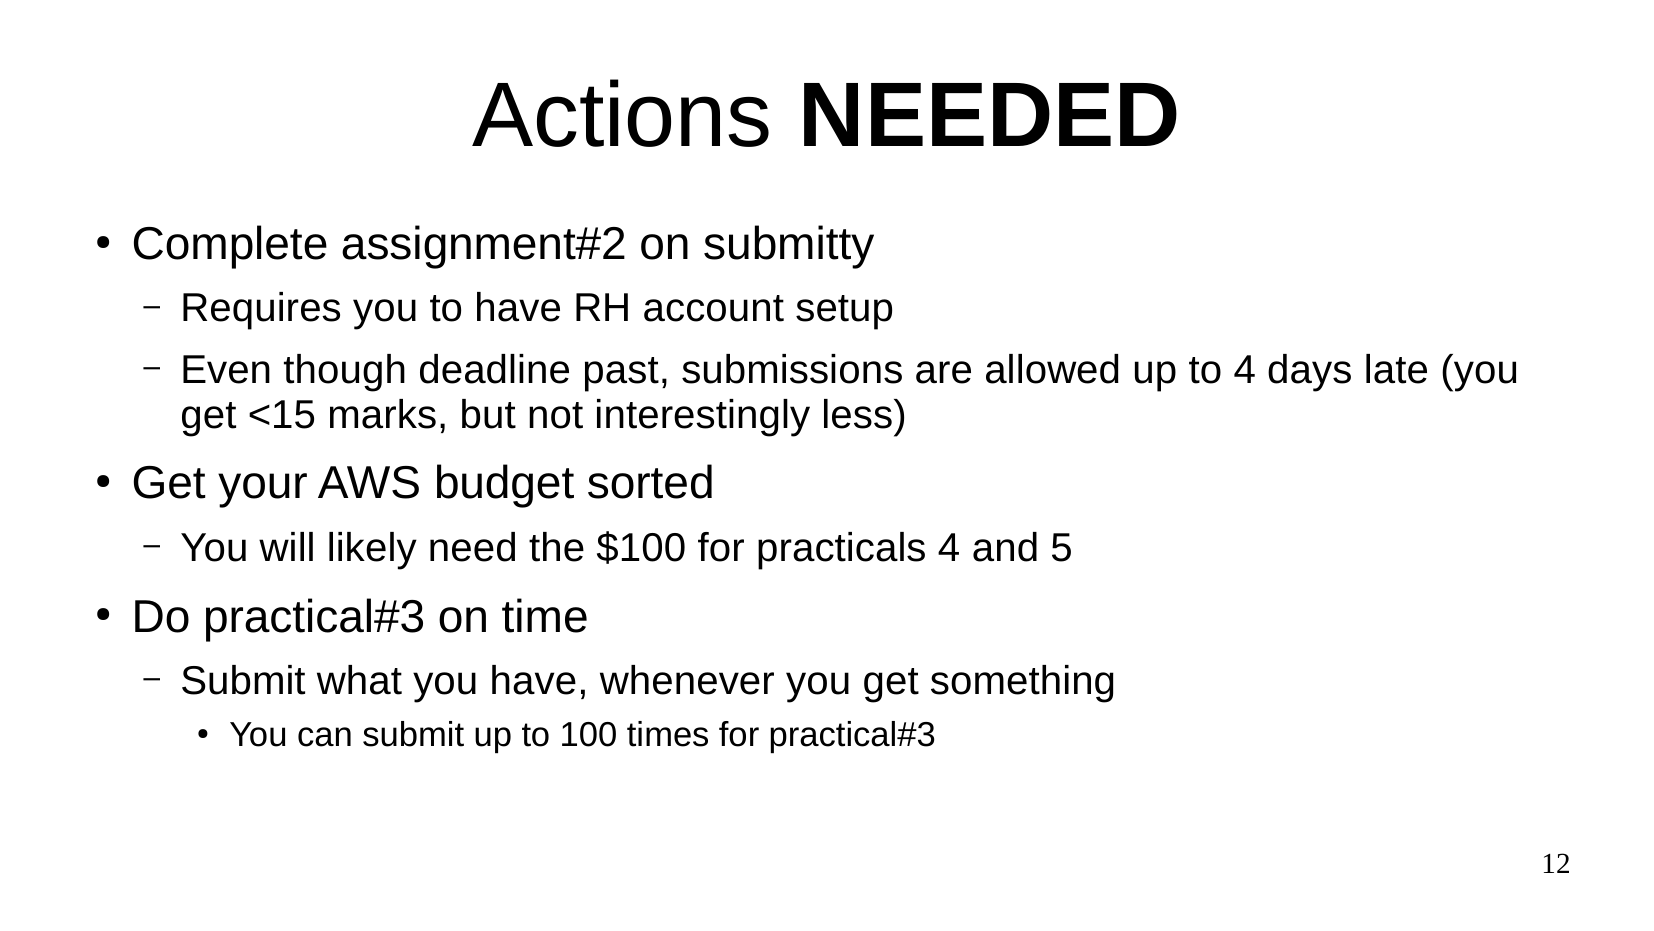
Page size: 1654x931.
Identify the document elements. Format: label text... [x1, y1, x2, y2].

title Actions NEEDED [82, 37, 1571, 193]
list Complete assignment#2 on submitty Requires you to have RH account setup Even though deadline past, submissions are allowed up to 4 days late (you get <15 marks, but not interestingly less) Get your AWS budget sorted You will likely need the $100 for practicals 4 and 5 Do practical#3 on time Submit what you have, whenever you get something You can submit up to 100 times for practical#3 [82, 217, 1571, 758]
